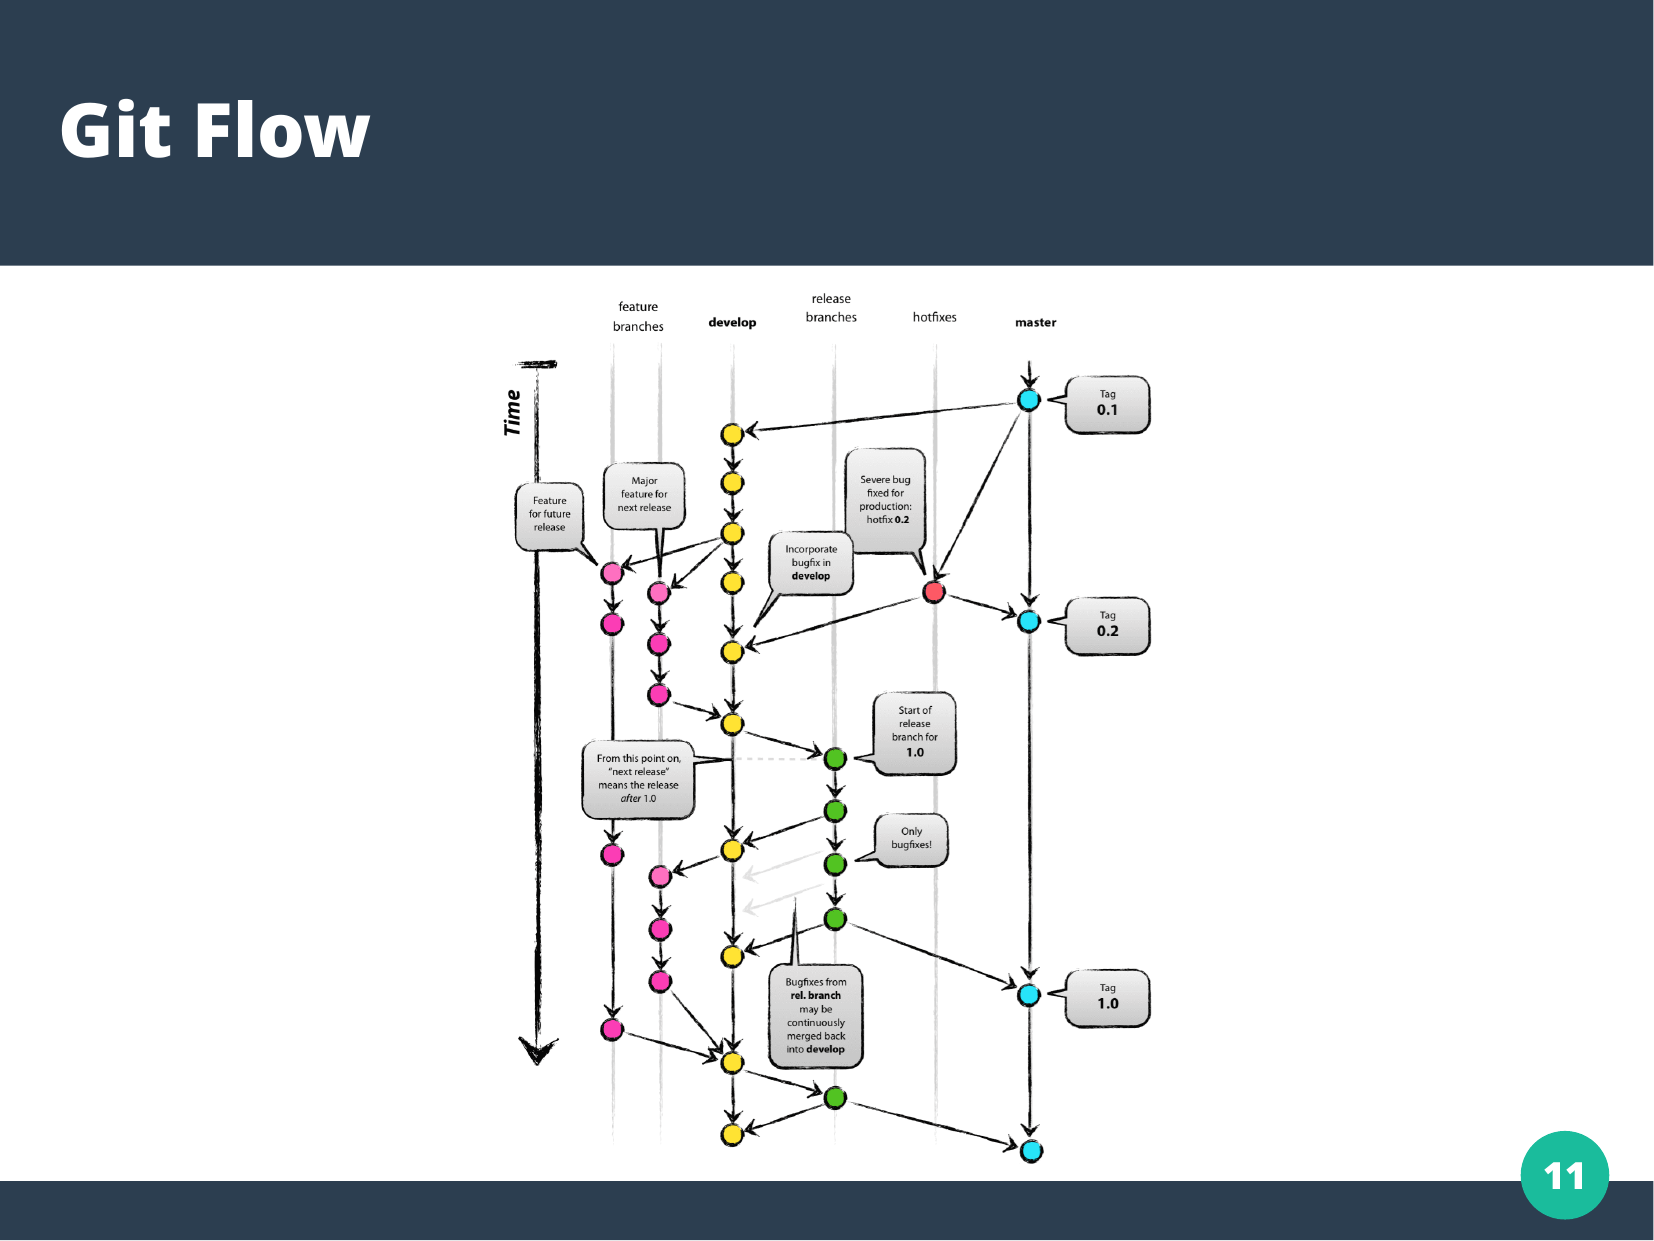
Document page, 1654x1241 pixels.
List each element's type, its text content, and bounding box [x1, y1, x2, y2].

title Git Flow [59, 49, 1595, 207]
picture [493, 287, 1160, 1170]
